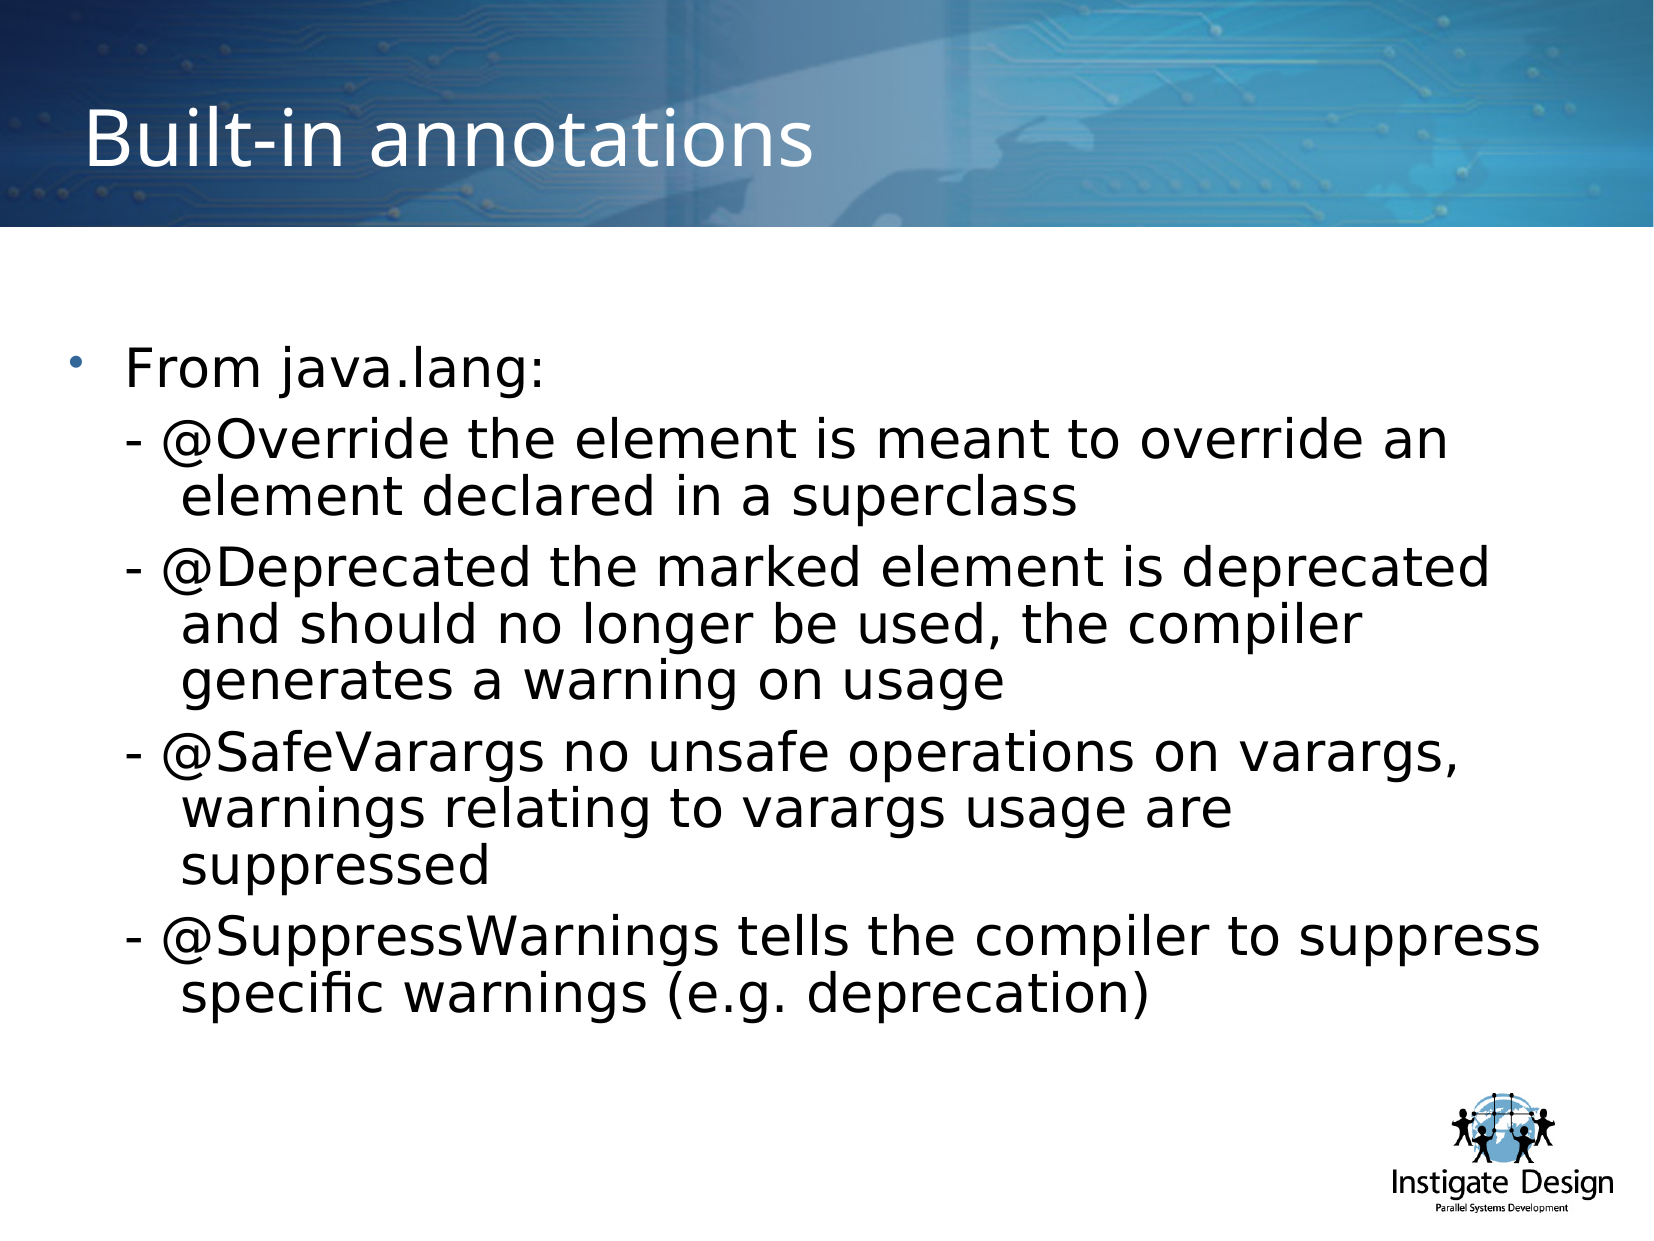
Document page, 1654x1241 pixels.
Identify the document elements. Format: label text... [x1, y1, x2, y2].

list From java.lang: - @Override the element is meant to override an element declared in a superclass - @Deprecated the marked element is deprecated and should no longer be used, the compiler generates a warning on usage - @SafeVarargs no unsafe operations on varargs, warnings relating to varargs usage are suppressed - @SuppressWarnings tells the compiler to suppress specific warnings (e.g. deprecation) [68, 341, 1557, 1089]
picture [1393, 1093, 1613, 1213]
title Built-in annotations [82, 49, 1570, 228]
picture [0, 0, 1654, 227]
